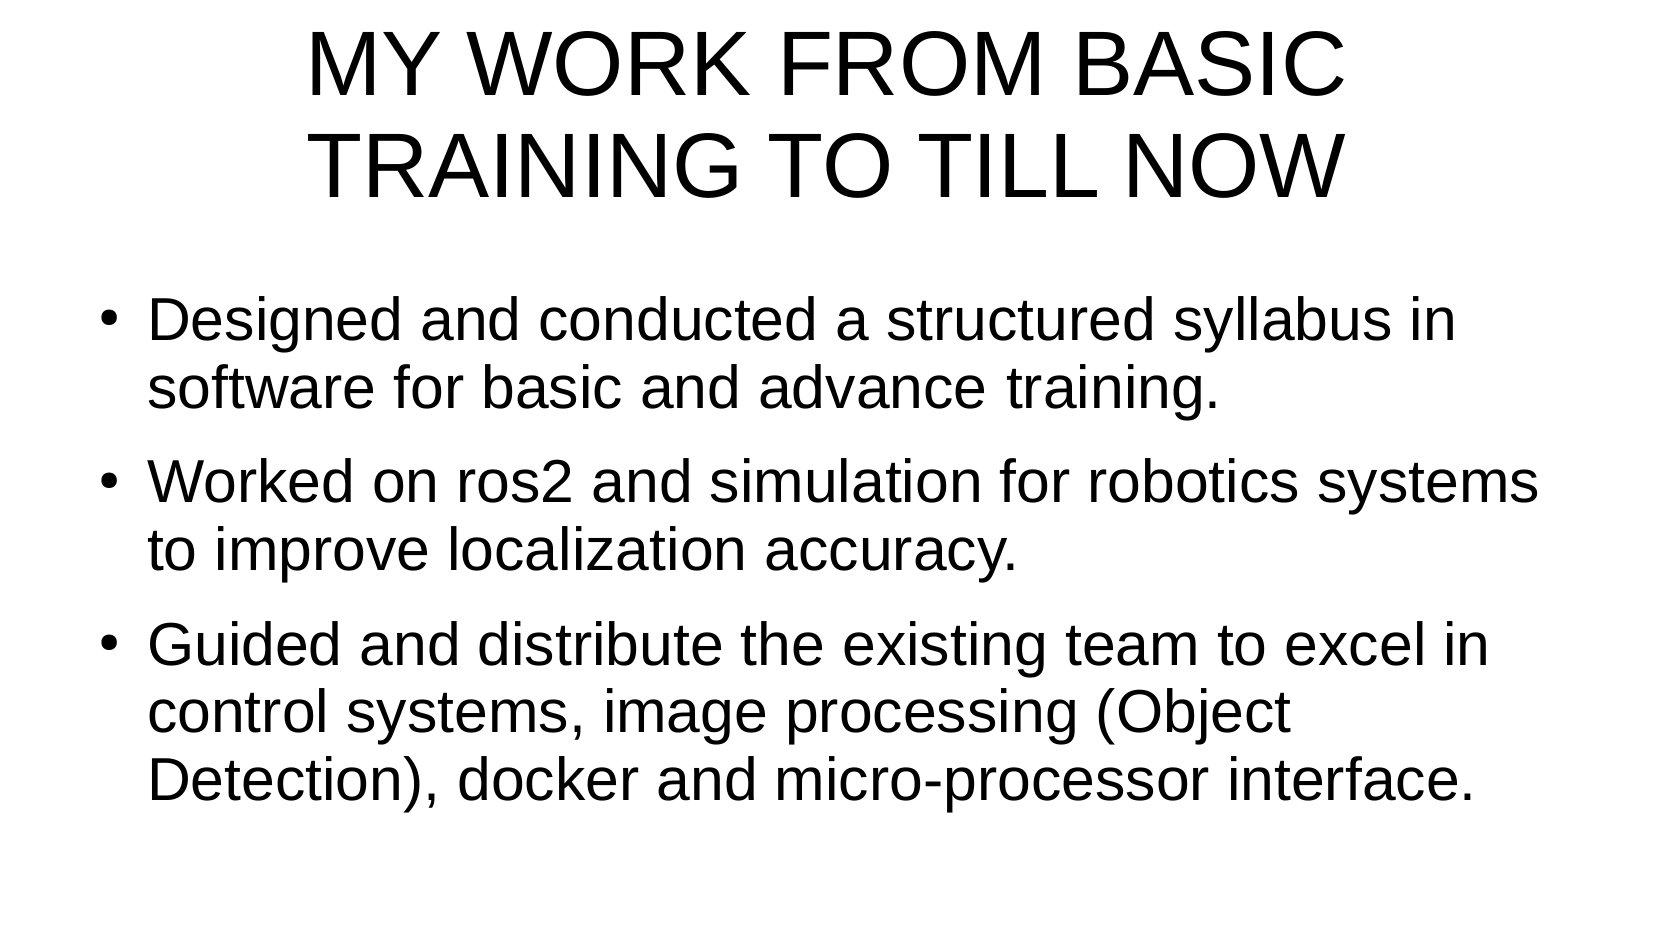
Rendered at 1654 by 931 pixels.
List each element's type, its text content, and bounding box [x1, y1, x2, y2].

title MY WORK FROM BASIC TRAINING TO TILL NOW [82, 12, 1571, 218]
list Designed and conducted a structured syllabus in software for basic and advance training. Worked on ros2 and simulation for robotics systems to improve localization accuracy. Guided and distribute the existing team to excel in control systems, image processing (Object Detection), docker and micro-processor interface. [82, 285, 1571, 826]
